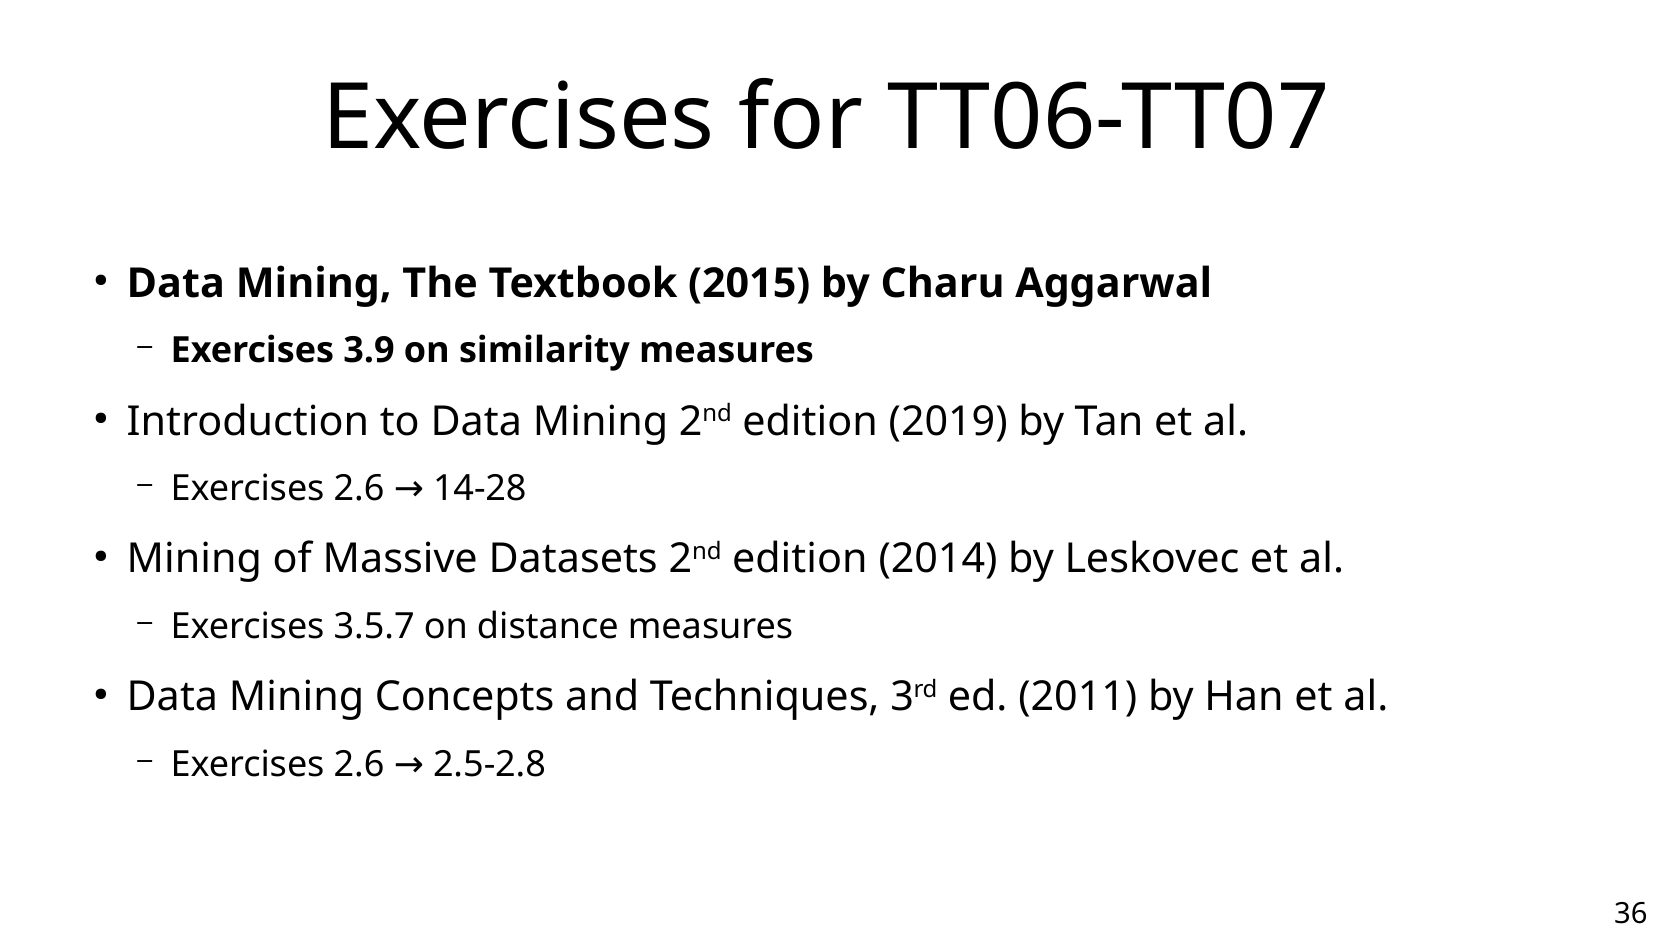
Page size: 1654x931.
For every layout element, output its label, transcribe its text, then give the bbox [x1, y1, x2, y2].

title Exercises for TT06-TT07 [82, 1, 1571, 226]
list Data Mining, The Textbook (2015) by Charu Aggarwal Exercises 3.9 on similarity measures Introduction to Data Mining 2nd edition (2019) by Tan et al. Exercises 2.6 → 14-28 Mining of Massive Datasets 2nd edition (2014) by Leskovec et al. Exercises 3.5.7 on distance measures Data Mining Concepts and Techniques, 3rd ed. (2011) by Han et al. Exercises 2.6 → 2.5-2.8 [82, 253, 1571, 793]
